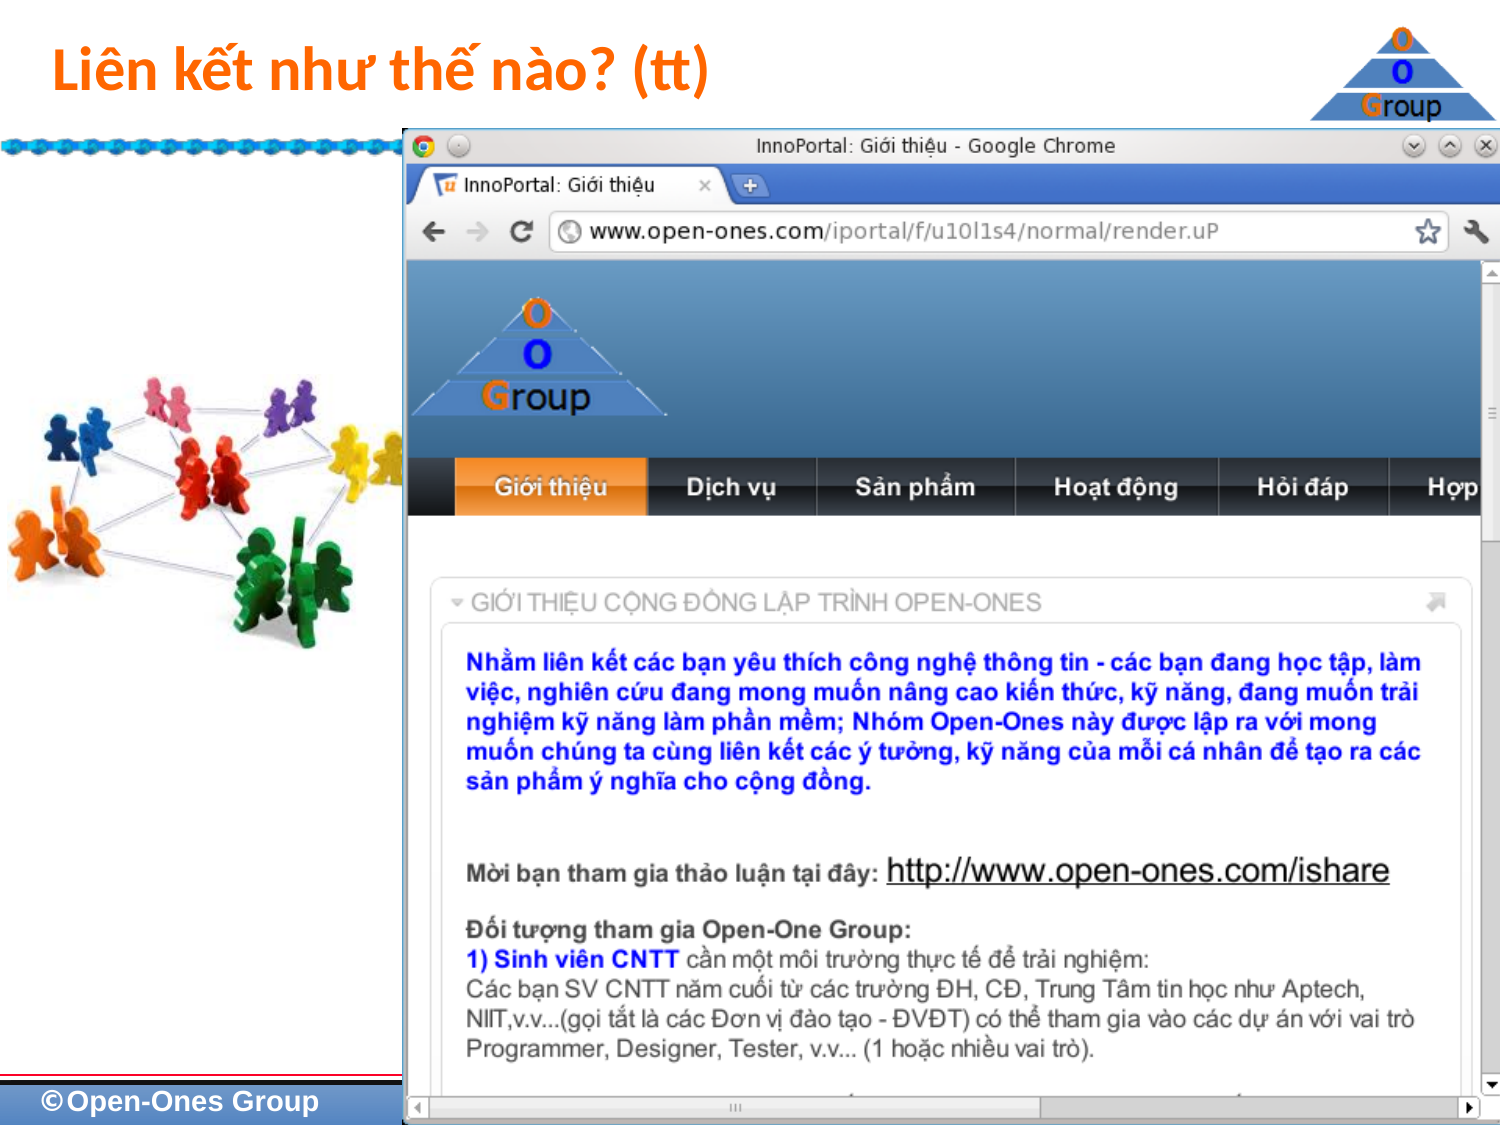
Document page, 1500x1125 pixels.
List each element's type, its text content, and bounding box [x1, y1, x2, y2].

picture [0, 11, 1500, 1125]
title Liên kết như thế nào? (tt) [37, 20, 1450, 111]
